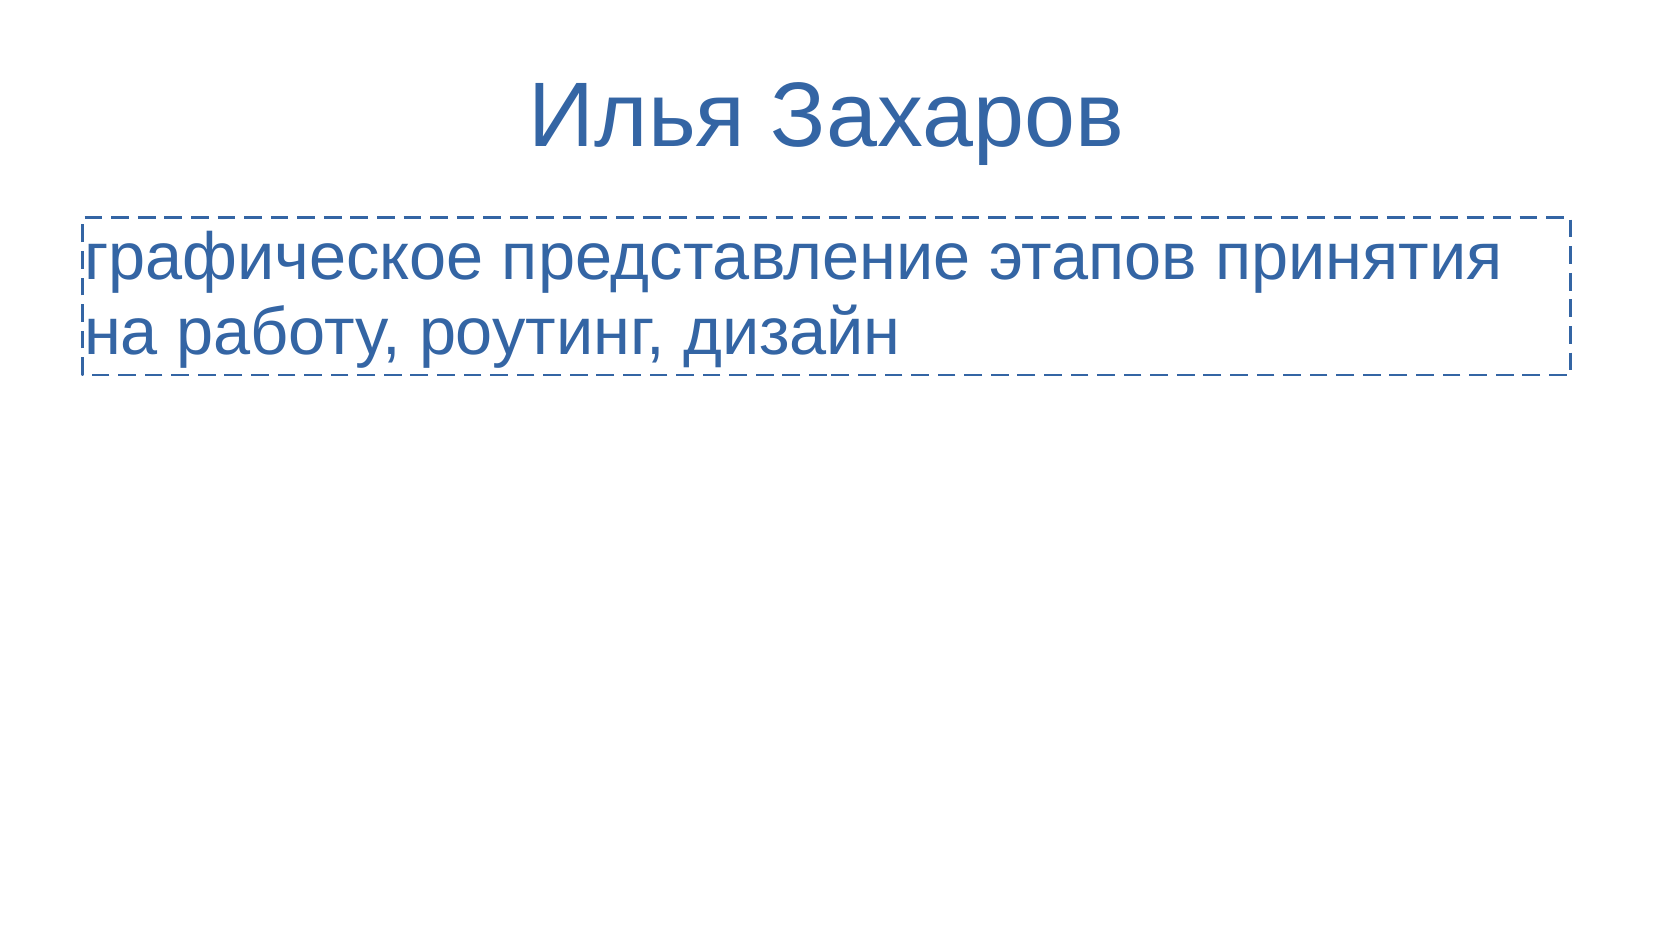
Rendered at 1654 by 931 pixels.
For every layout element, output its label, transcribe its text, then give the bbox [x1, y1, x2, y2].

title Илья Захаров [82, 37, 1571, 193]
list графическое представление этапов принятия на работу, роутинг, дизайн [82, 217, 1571, 376]
